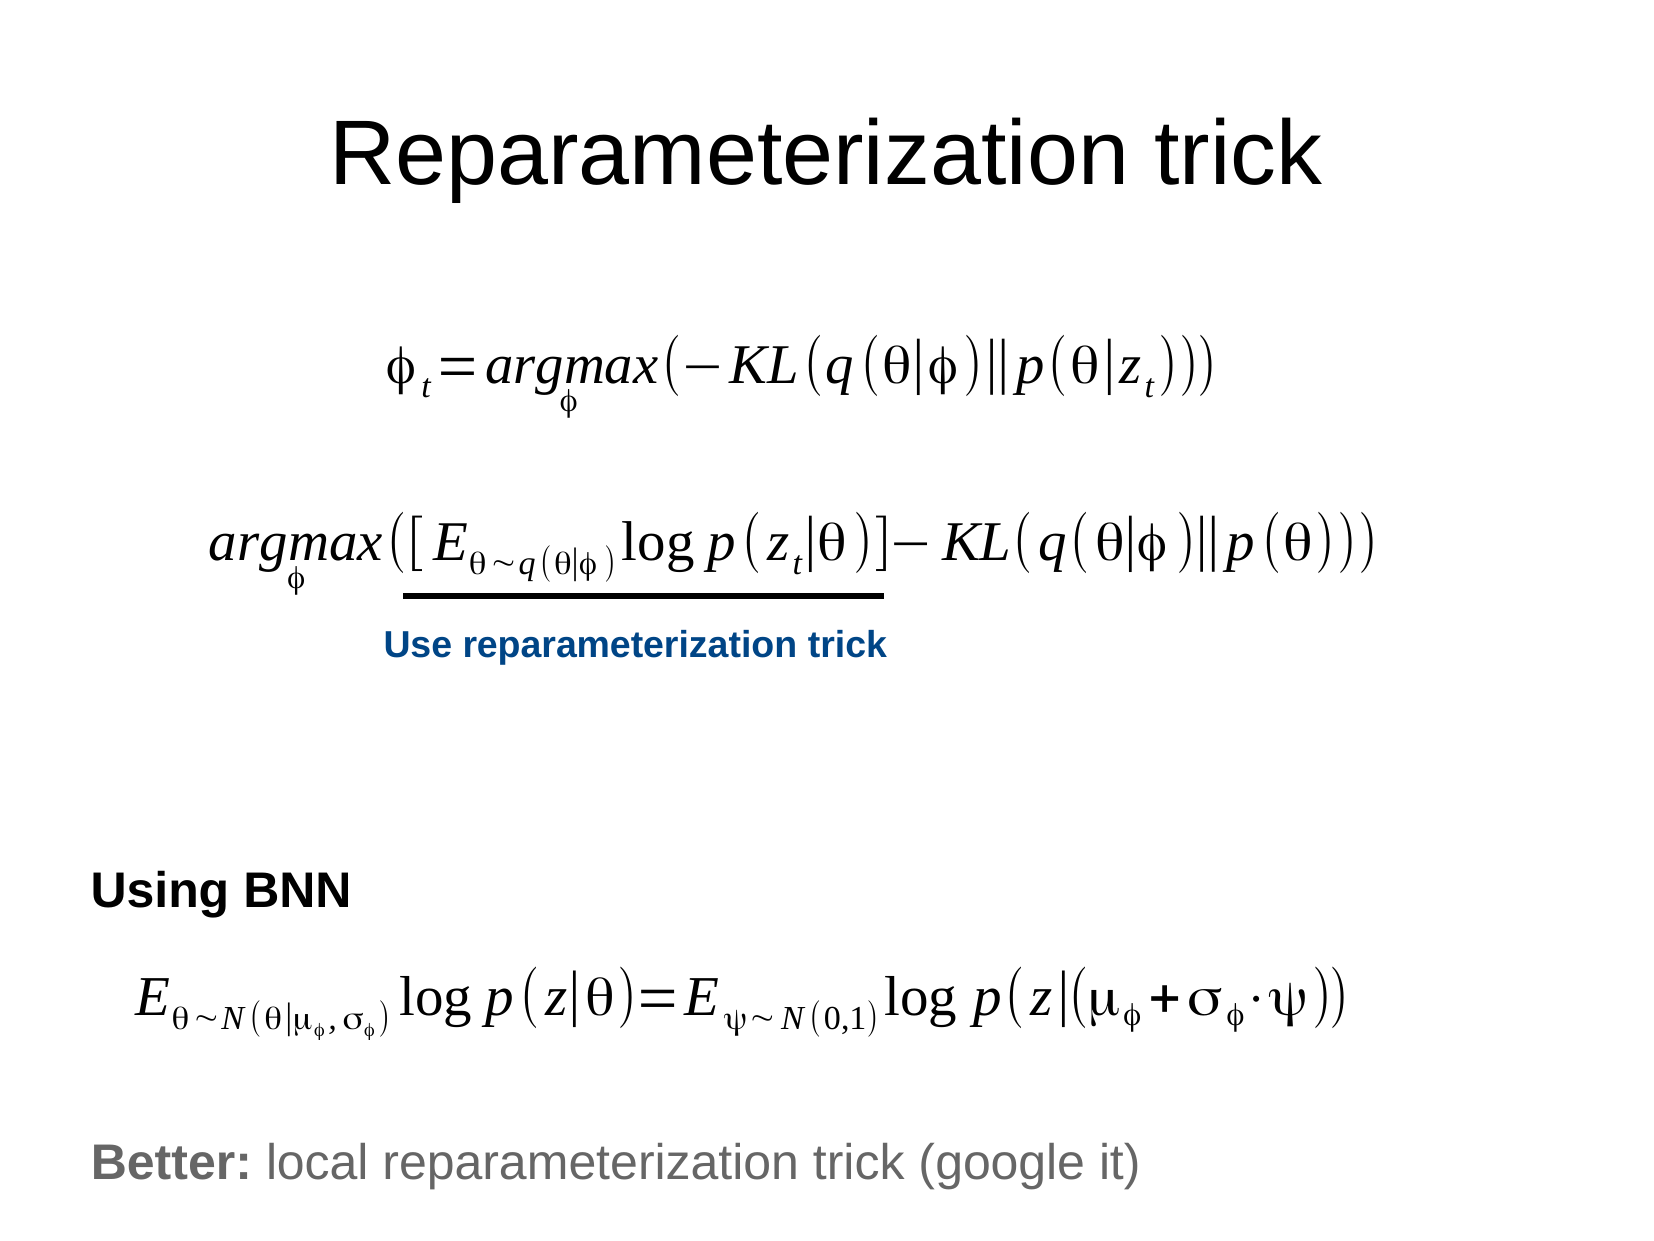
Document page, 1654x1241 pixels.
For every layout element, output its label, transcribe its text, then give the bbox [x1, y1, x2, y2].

text_box Using BNN [75, 855, 367, 927]
chart [118, 962, 1365, 1040]
title Reparameterization trick [82, 49, 1571, 257]
text_box Use reparameterization trick [368, 616, 903, 674]
text_box Better: local reparameterization trick (google it) [76, 1126, 1157, 1198]
chart [194, 507, 1390, 597]
chart [371, 330, 1231, 419]
